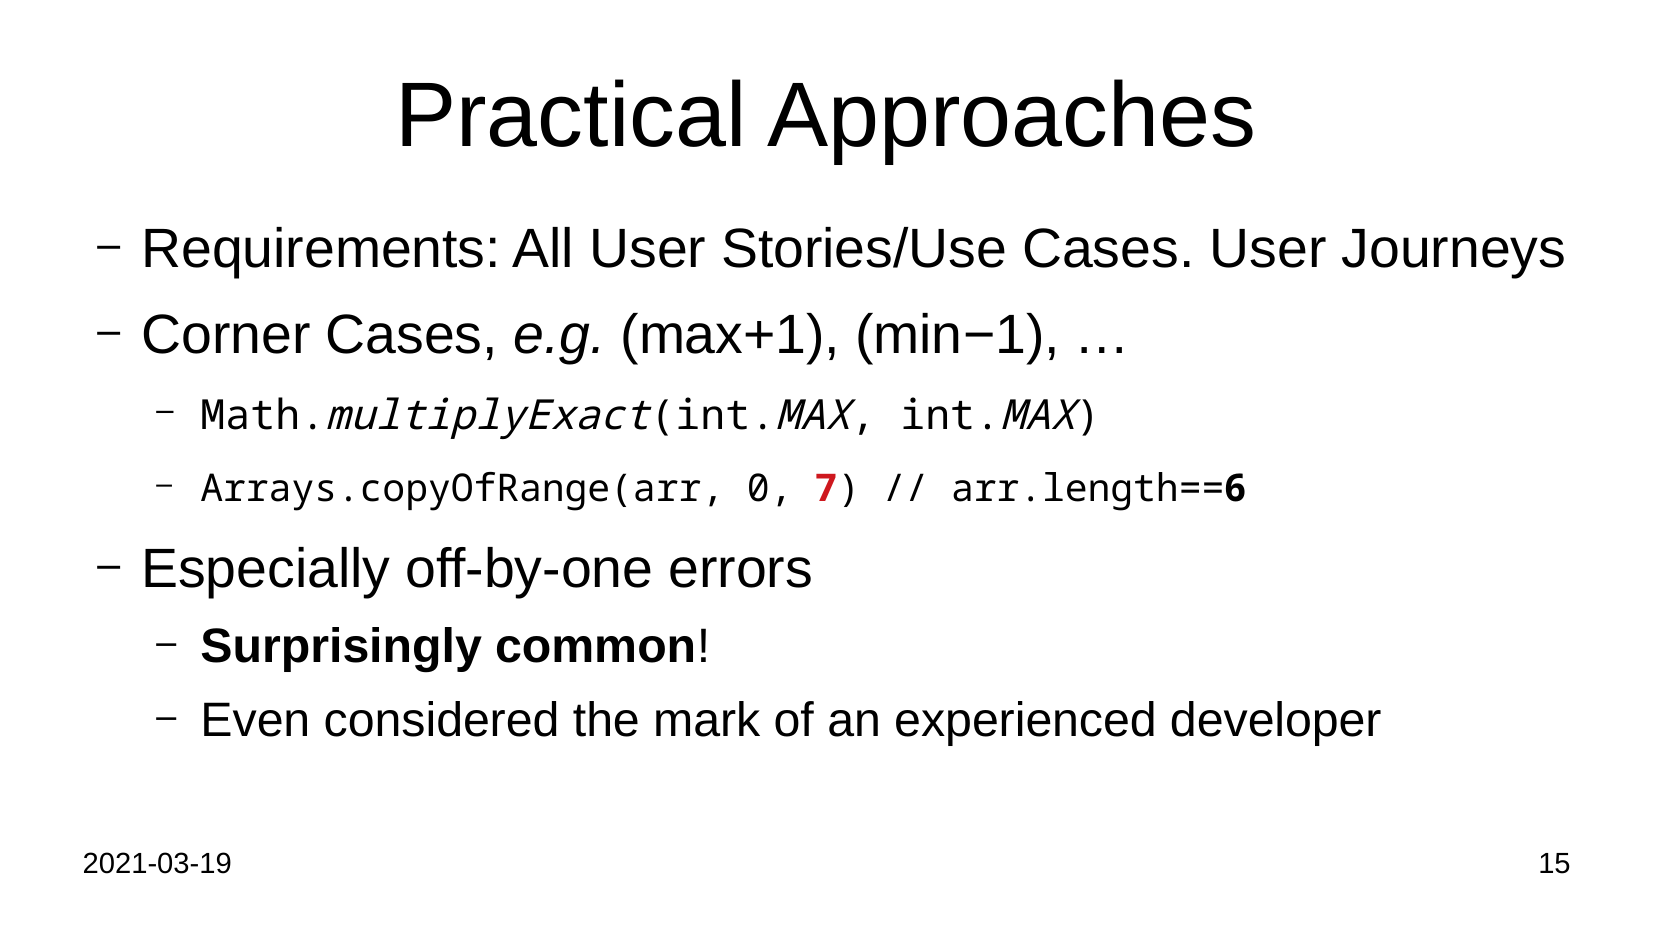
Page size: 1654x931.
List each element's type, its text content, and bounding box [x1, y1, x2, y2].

title Practical Approaches [82, 37, 1571, 193]
list Requirements: All User Stories/Use Cases. User Journeys Corner Cases, e.g. (max+1), (min−1), … Math.multiplyExact(int.MAX, int.MAX) Arrays.copyOfRange(arr, 0, 7) // arr.length==6 Especially off-by-one errors Surprisingly common! Even considered the mark of an experienced developer [82, 217, 1571, 758]
